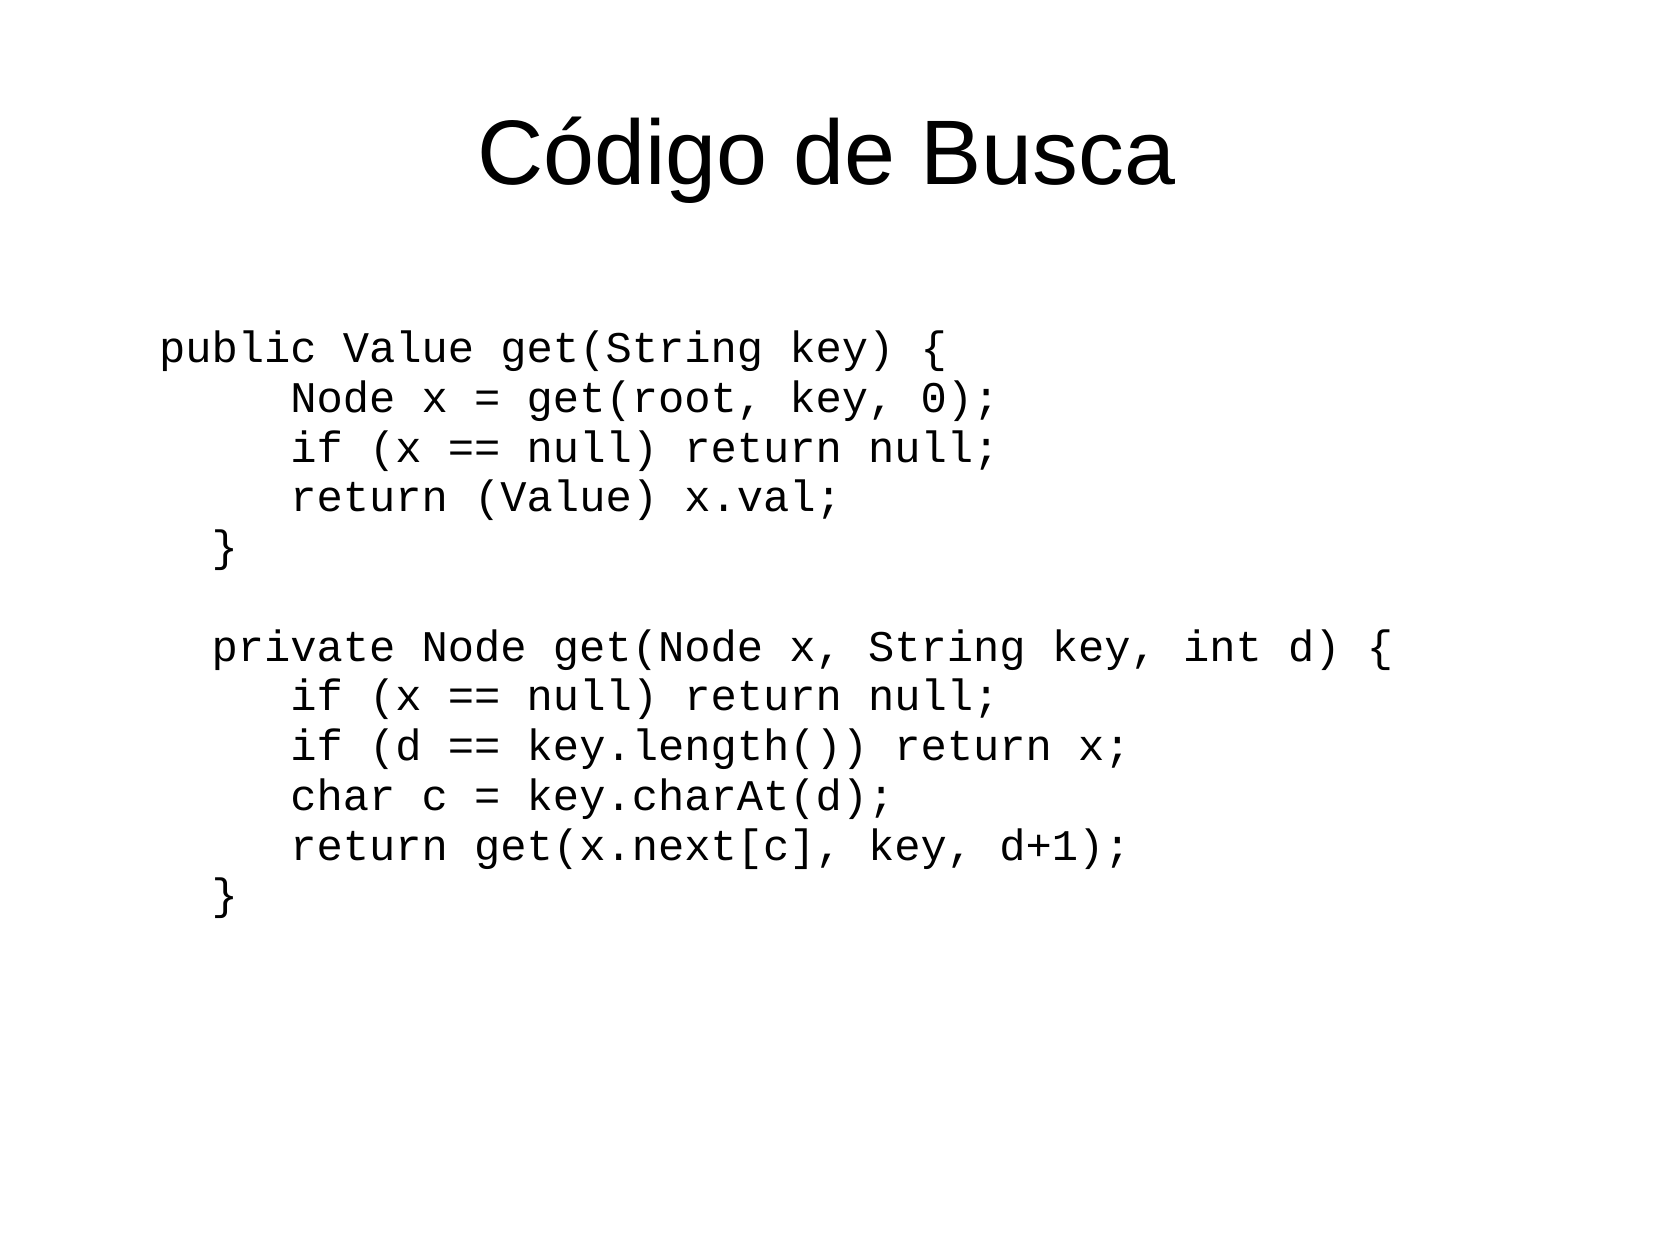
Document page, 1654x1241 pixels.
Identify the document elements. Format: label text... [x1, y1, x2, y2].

title Código de Busca [82, 49, 1571, 257]
text_box public Value get(String key) { Node x = get(root, key, 0); if (x == null) return null; return (Value) x.val; } private Node get(Node x, String key, int d) { if (x == null) return null; if (d == key.length()) return x; char c = key.charAt(d); return get(x.next[c], key, d+1); } [118, 318, 1453, 931]
